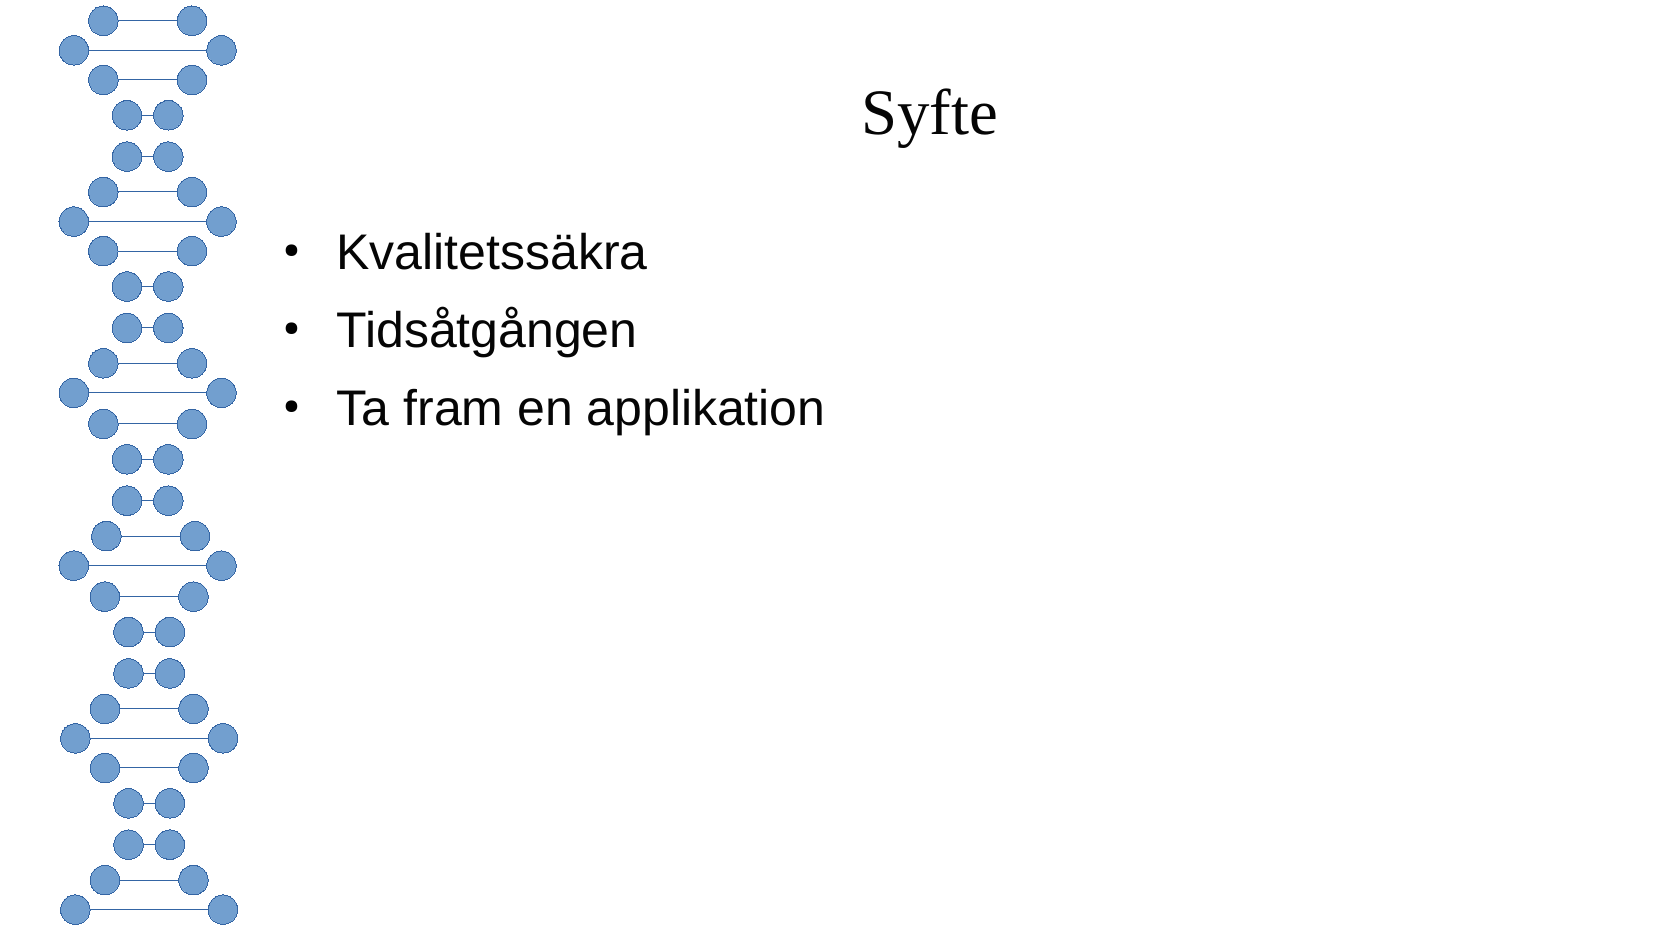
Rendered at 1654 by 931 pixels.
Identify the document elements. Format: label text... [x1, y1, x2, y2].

list Kvalitetssäkra Tidsåtgången Ta fram en applikation [265, 224, 1595, 764]
title Syfte [265, 35, 1595, 189]
